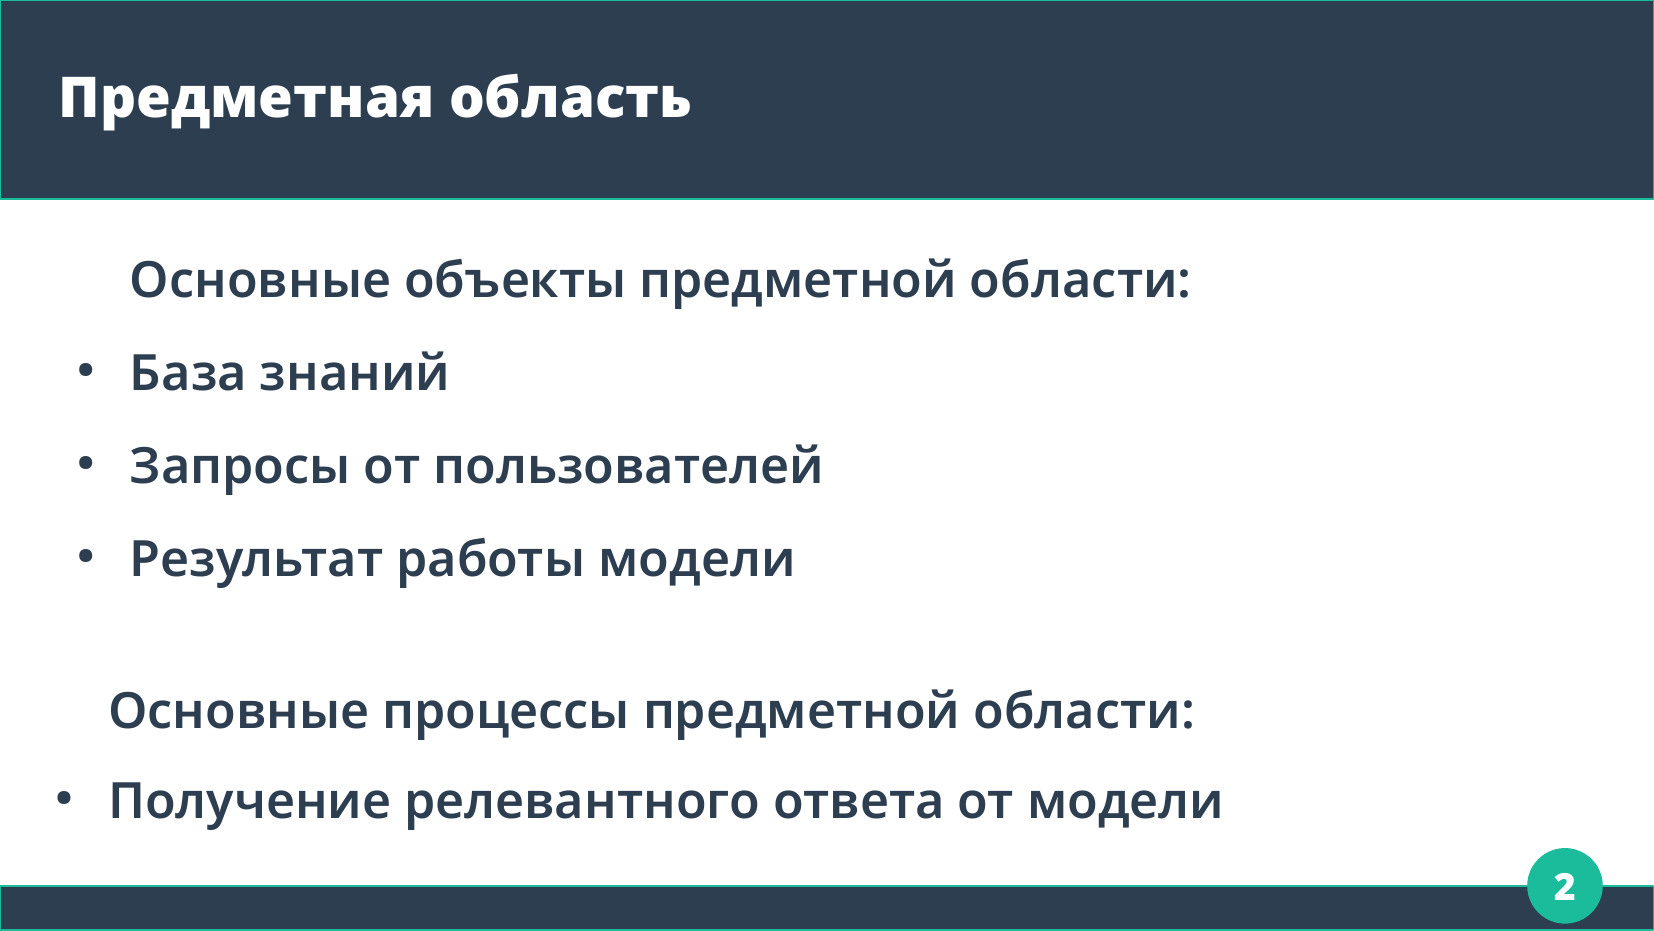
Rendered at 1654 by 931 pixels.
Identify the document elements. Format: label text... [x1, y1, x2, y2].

list Основные процессы предметной области: Получение релевантного ответа от модели [37, 675, 1573, 931]
title Предметная область [59, 37, 1595, 156]
list Основные объекты предметной области: База знаний Запросы от пользователей Результат работы модели [59, 243, 1595, 864]
